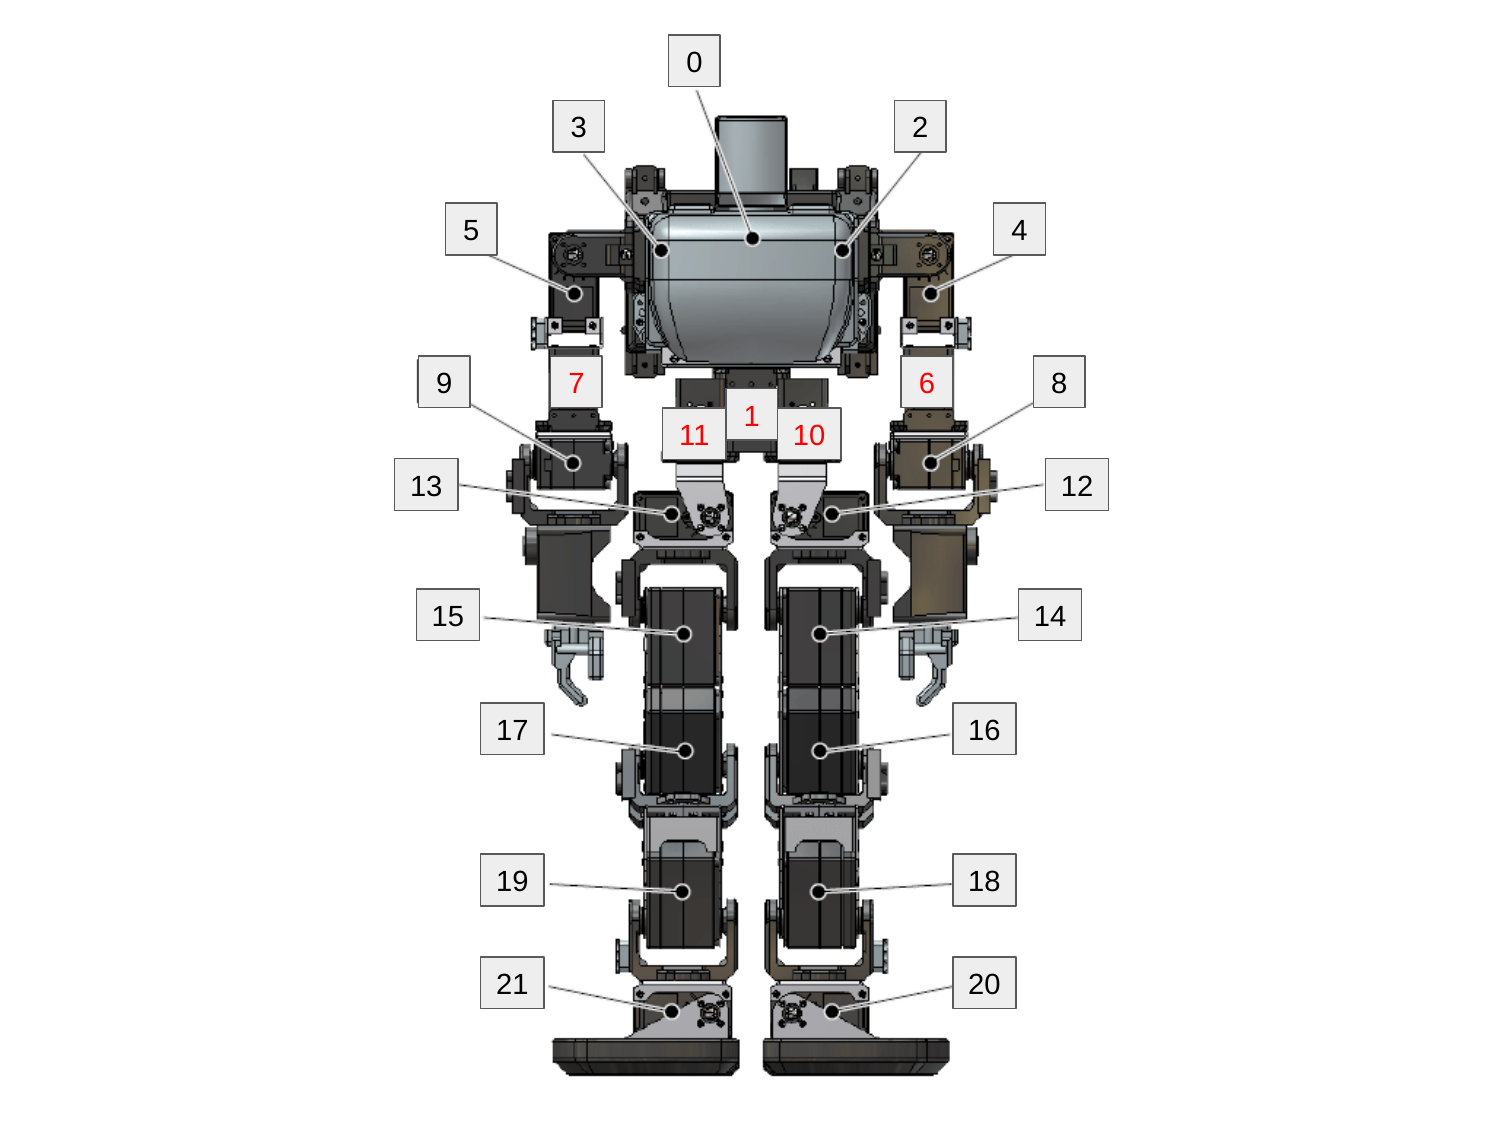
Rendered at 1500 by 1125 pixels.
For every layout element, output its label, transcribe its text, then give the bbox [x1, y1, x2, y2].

text_box 10 [777, 407, 841, 460]
text_box 8 [1033, 355, 1086, 408]
text_box 12 [1045, 458, 1109, 511]
text_box 17 [480, 702, 544, 755]
text_box 18 [952, 854, 1017, 906]
text_box 19 [480, 854, 544, 906]
text_box 11 [662, 407, 726, 460]
text_box 5 [445, 203, 498, 255]
text_box 4 [993, 203, 1046, 255]
text_box 20 [952, 956, 1017, 1009]
text_box 1 [725, 388, 778, 441]
picture [391, 34, 1109, 1104]
text_box 13 [394, 458, 458, 511]
text_box 15 [416, 588, 480, 641]
text_box 21 [480, 956, 544, 1009]
text_box 9 [418, 355, 471, 408]
text_box 16 [952, 702, 1017, 755]
text_box 0 [668, 34, 721, 87]
text_box 7 [550, 355, 603, 408]
text_box 3 [552, 100, 605, 153]
text_box 2 [894, 100, 947, 153]
text_box 6 [901, 355, 953, 408]
text_box 14 [1018, 588, 1082, 641]
